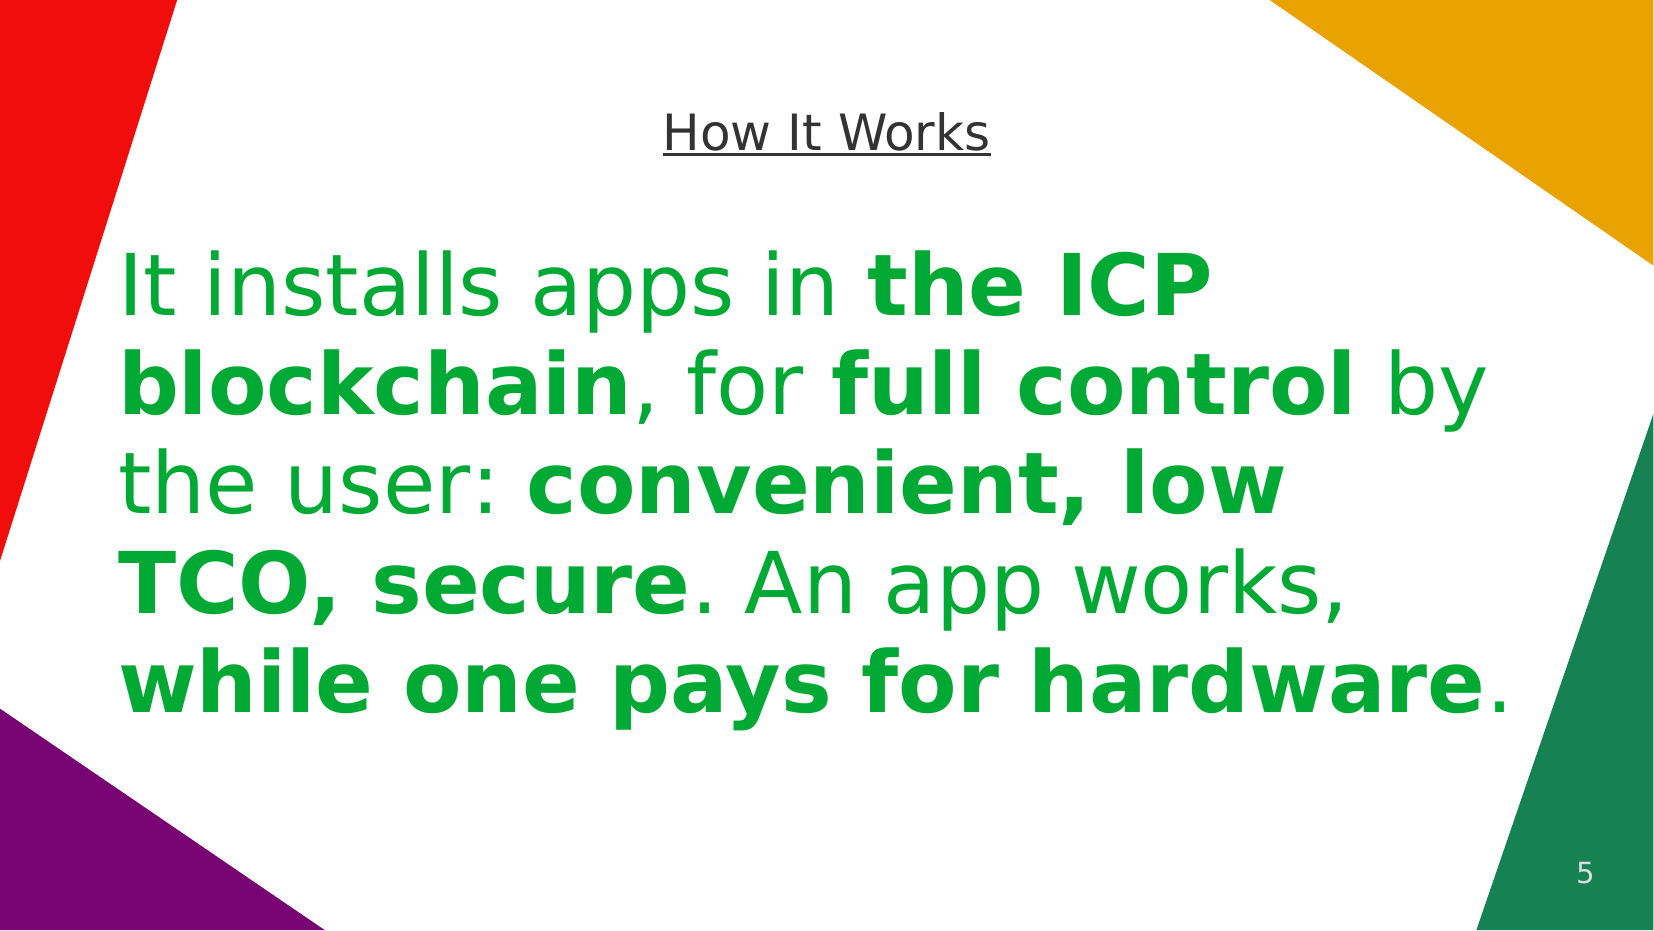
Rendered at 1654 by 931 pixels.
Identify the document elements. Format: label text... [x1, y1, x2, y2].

title How It Works [118, 59, 1536, 207]
list It installs apps in the ICP blockchain, for full control by the user: convenient, low TCO, secure. An app works, while one pays for hardware. [118, 236, 1536, 827]
